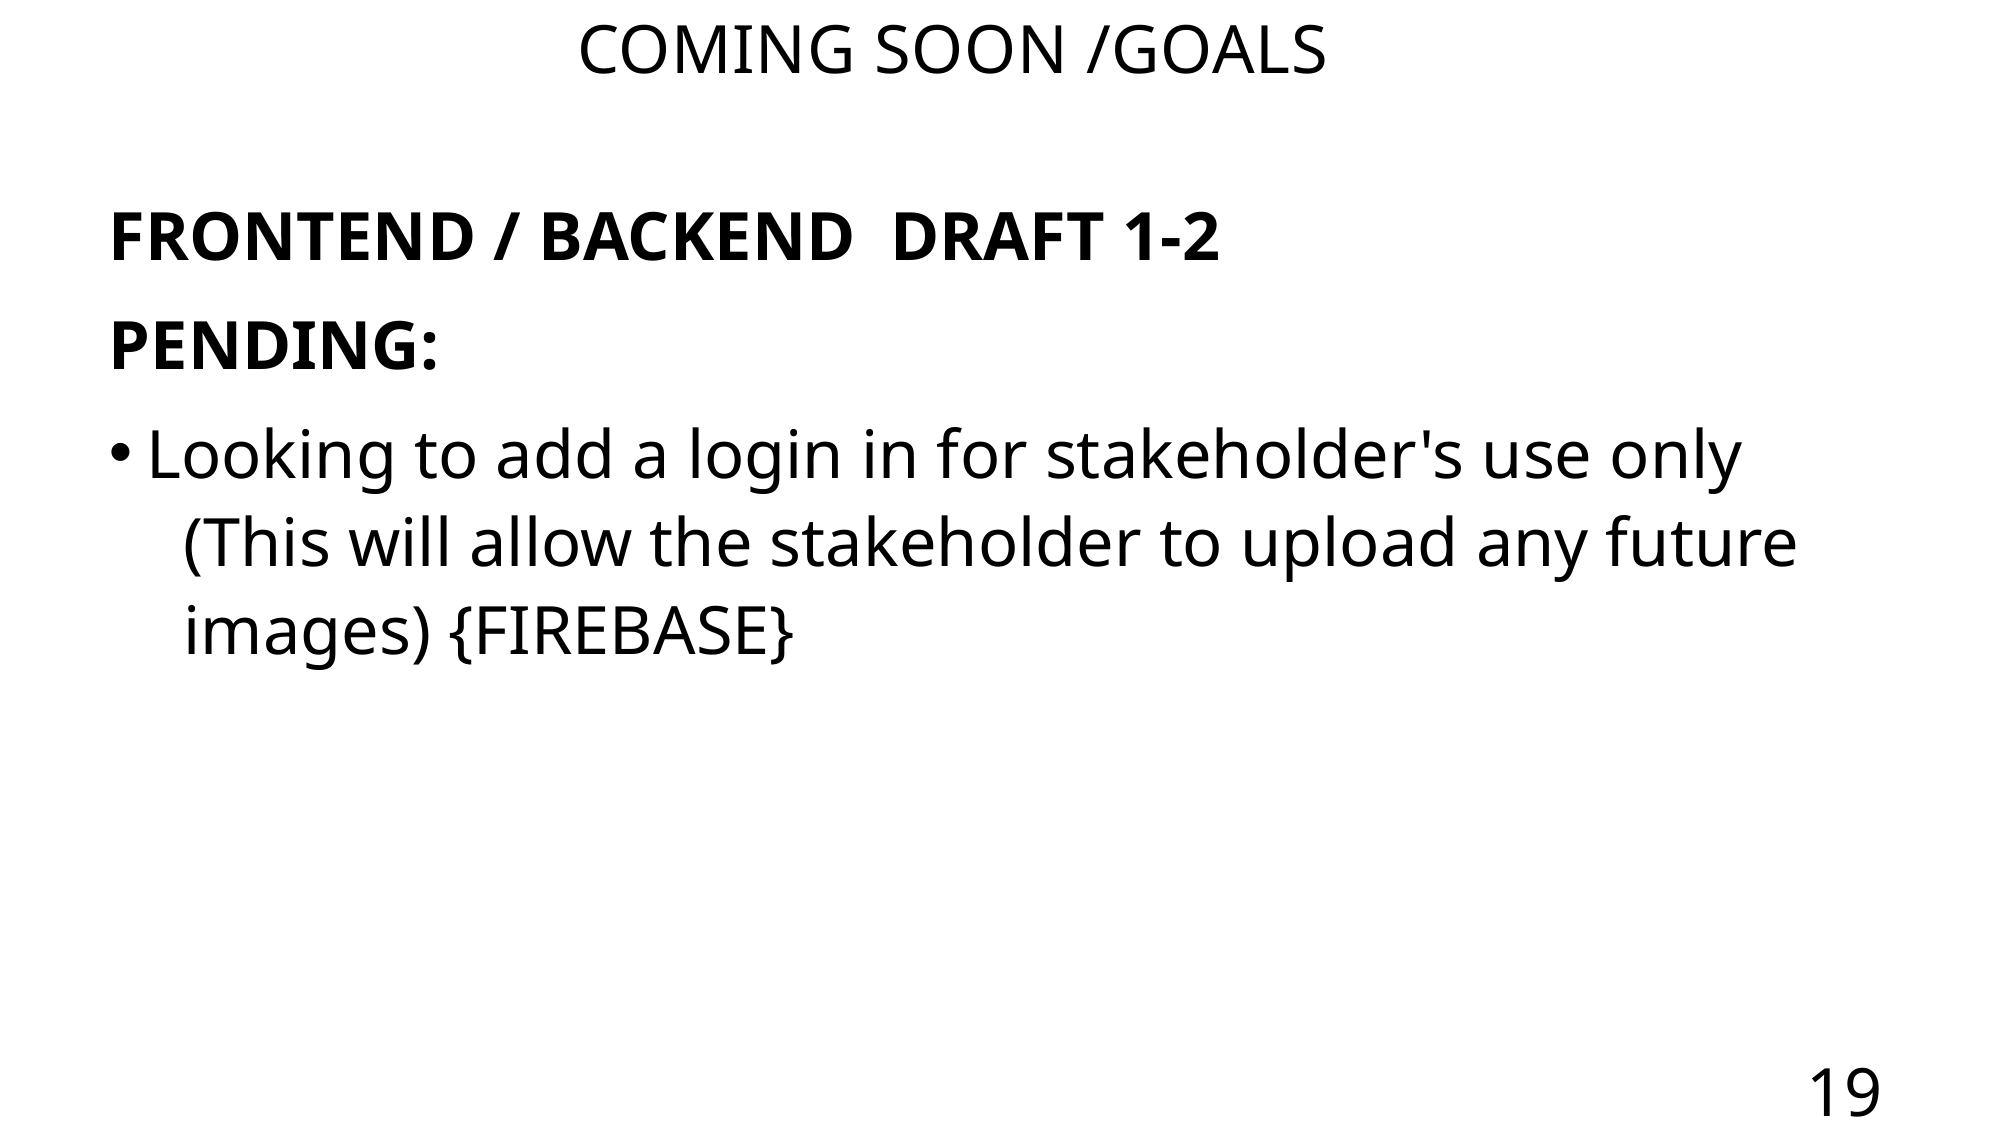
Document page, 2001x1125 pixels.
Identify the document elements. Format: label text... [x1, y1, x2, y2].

list FRONTEND / Backend draft 1-2 Pending: Looking to add a login in for stakeholder's use only (This will allow the stakeholder to upload any future images) {FIREBASE} [93, 178, 1847, 867]
title COMING SOON /Goals [146, 0, 1760, 102]
slide_number 30 [1791, 1042, 1902, 1103]
